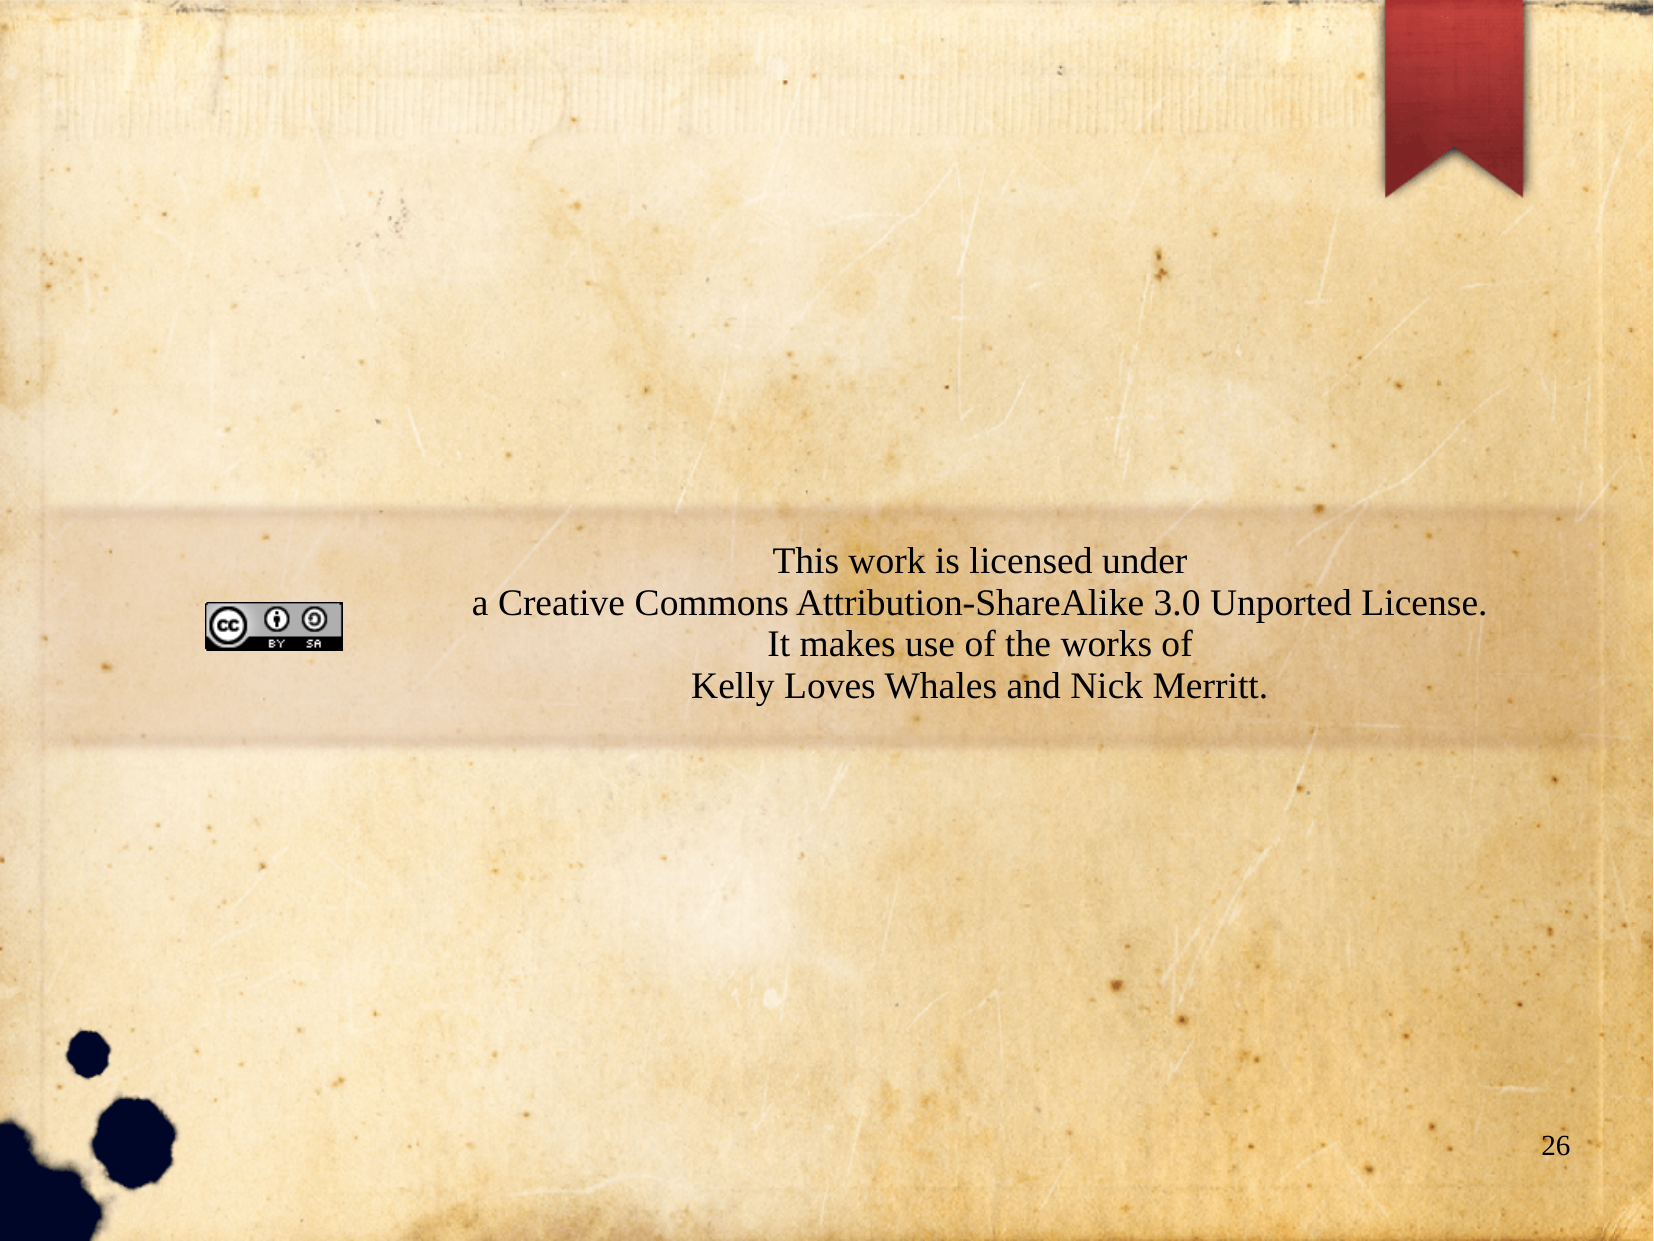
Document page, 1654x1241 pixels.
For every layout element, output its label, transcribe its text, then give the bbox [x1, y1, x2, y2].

title This work is licensed under a Creative Commons Attribution-ShareAlike 3.0 Unported License. It makes use of the works of Kelly Loves Whales and Nick Merritt. [431, 519, 1530, 727]
picture [0, 0, 1654, 1241]
